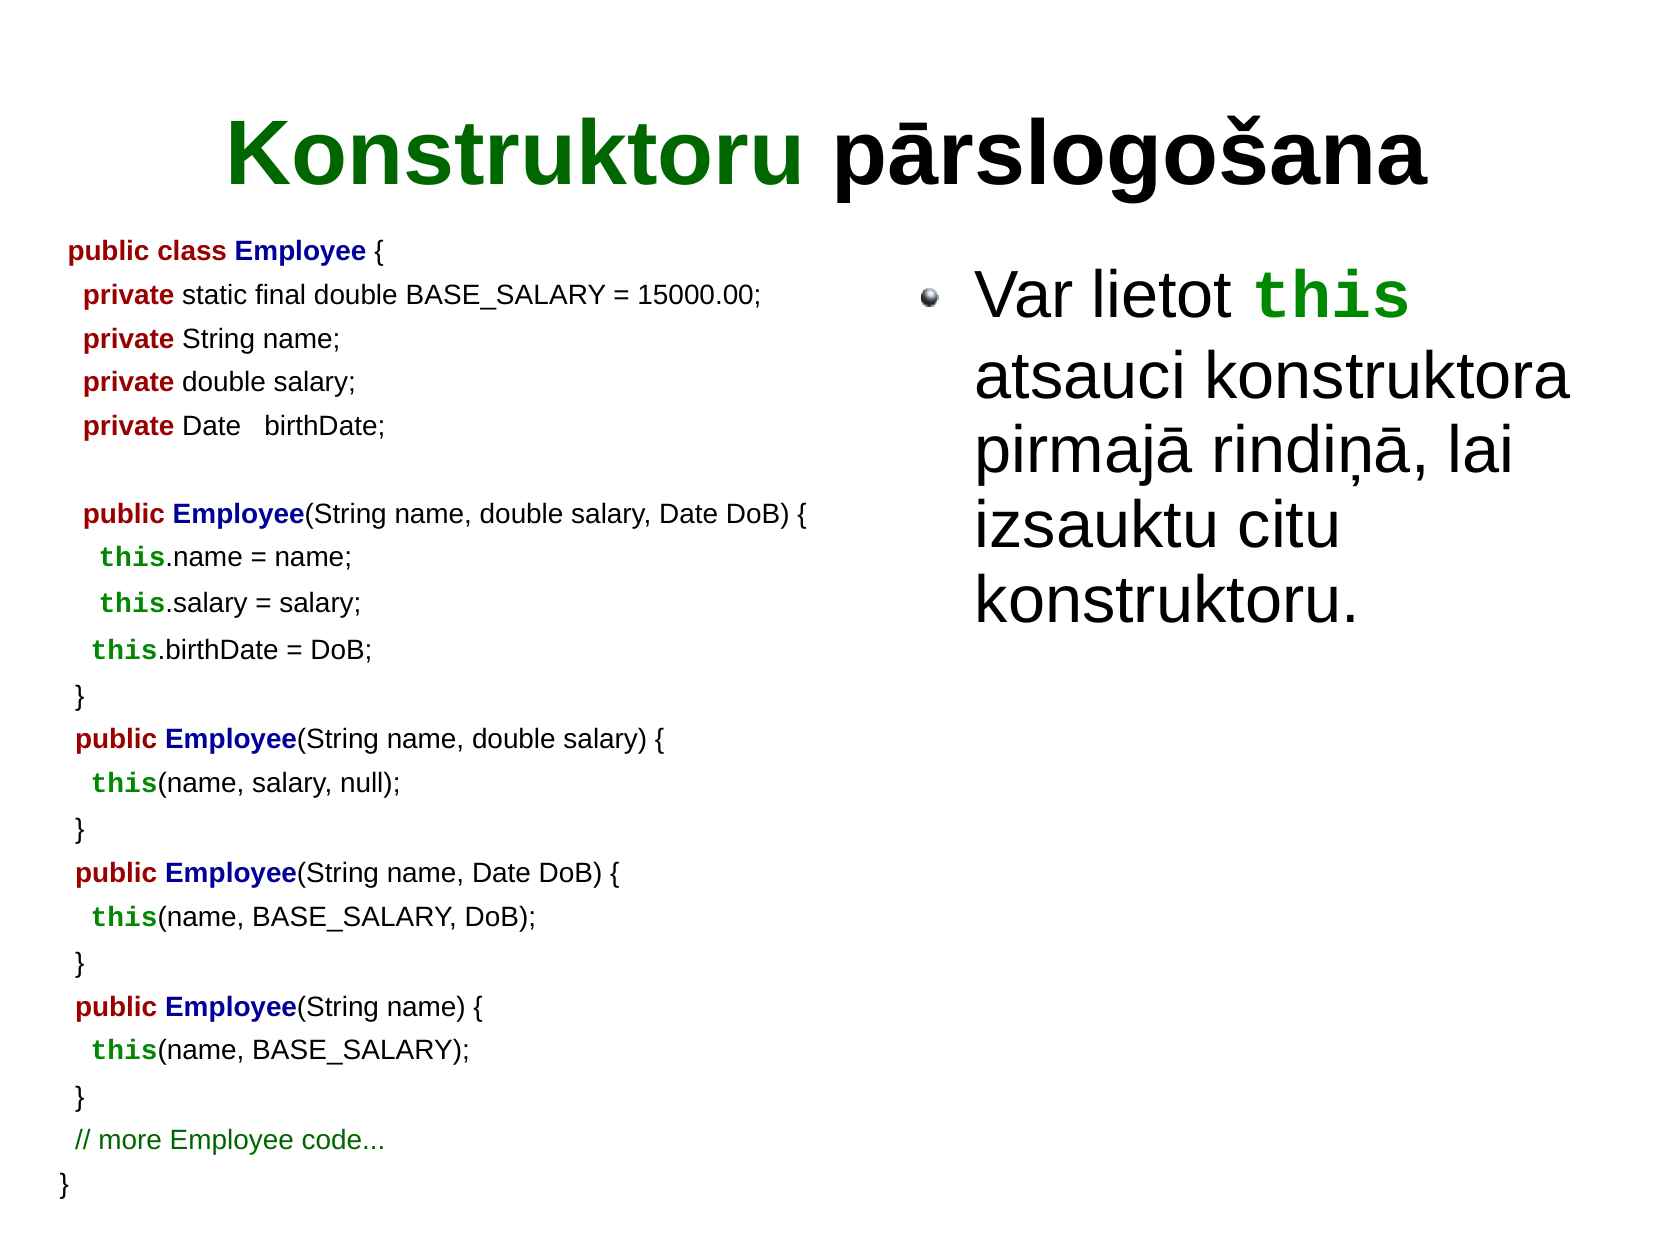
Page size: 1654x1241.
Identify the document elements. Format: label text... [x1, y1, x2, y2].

list public class Employee { private static final double BASE_SALARY = 15000.00; private String name; private double salary; private Date birthDate; public Employee(String name, double salary, Date DoB) { this.name = name; this.salary = salary; this.birthDate = DoB; } public Employee(String name, double salary) { this(name, salary, null); } public Employee(String name, Date DoB) { this(name, BASE_SALARY, DoB); } public Employee(String name) { this(name, BASE_SALARY); } // more Employee code... } [14, 235, 1015, 1212]
title Konstruktoru pārslogošana [82, 49, 1571, 257]
list Var lietot this atsauci konstruktora pirmajā rindiņā, lai izsauktu citu konstruktoru. [903, 257, 1654, 1185]
